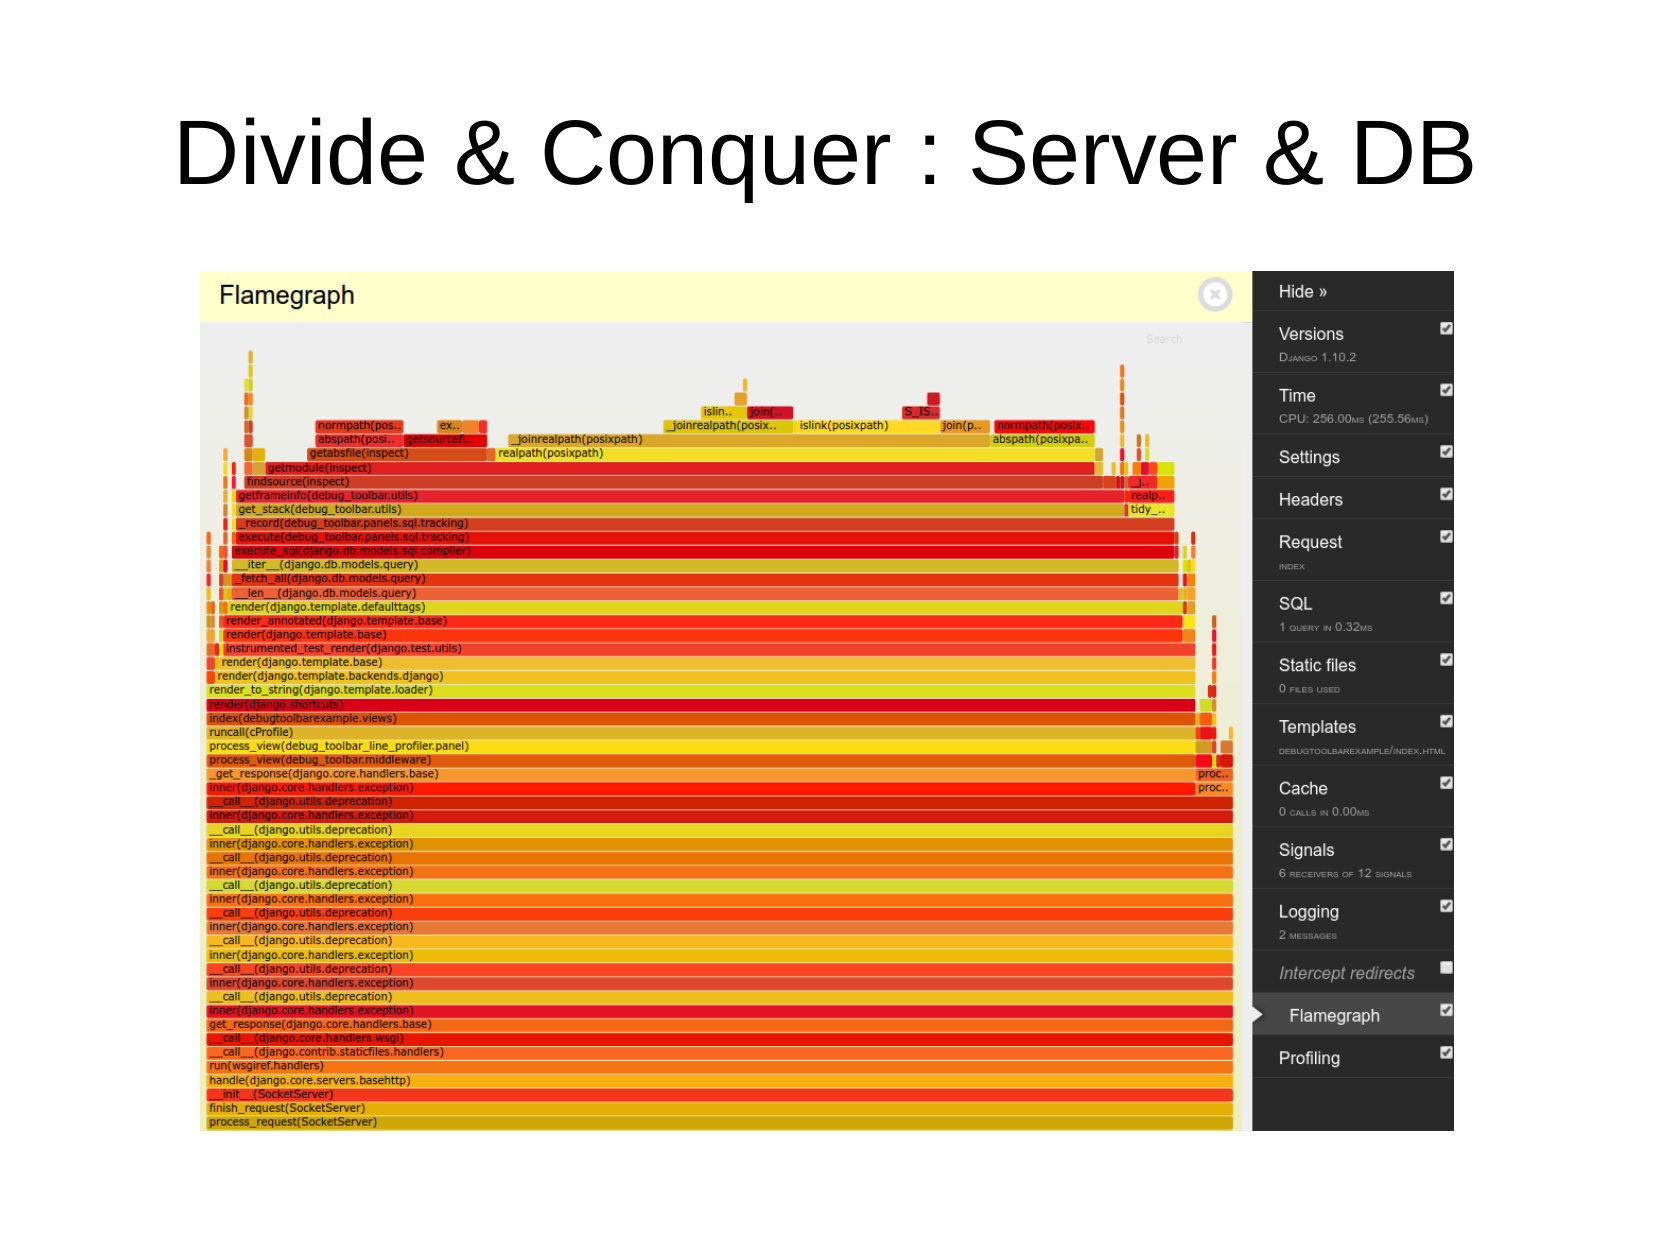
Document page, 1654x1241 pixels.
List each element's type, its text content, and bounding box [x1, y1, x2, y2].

picture [200, 271, 1454, 1131]
title Divide & Conquer : Server & DB [82, 49, 1571, 257]
